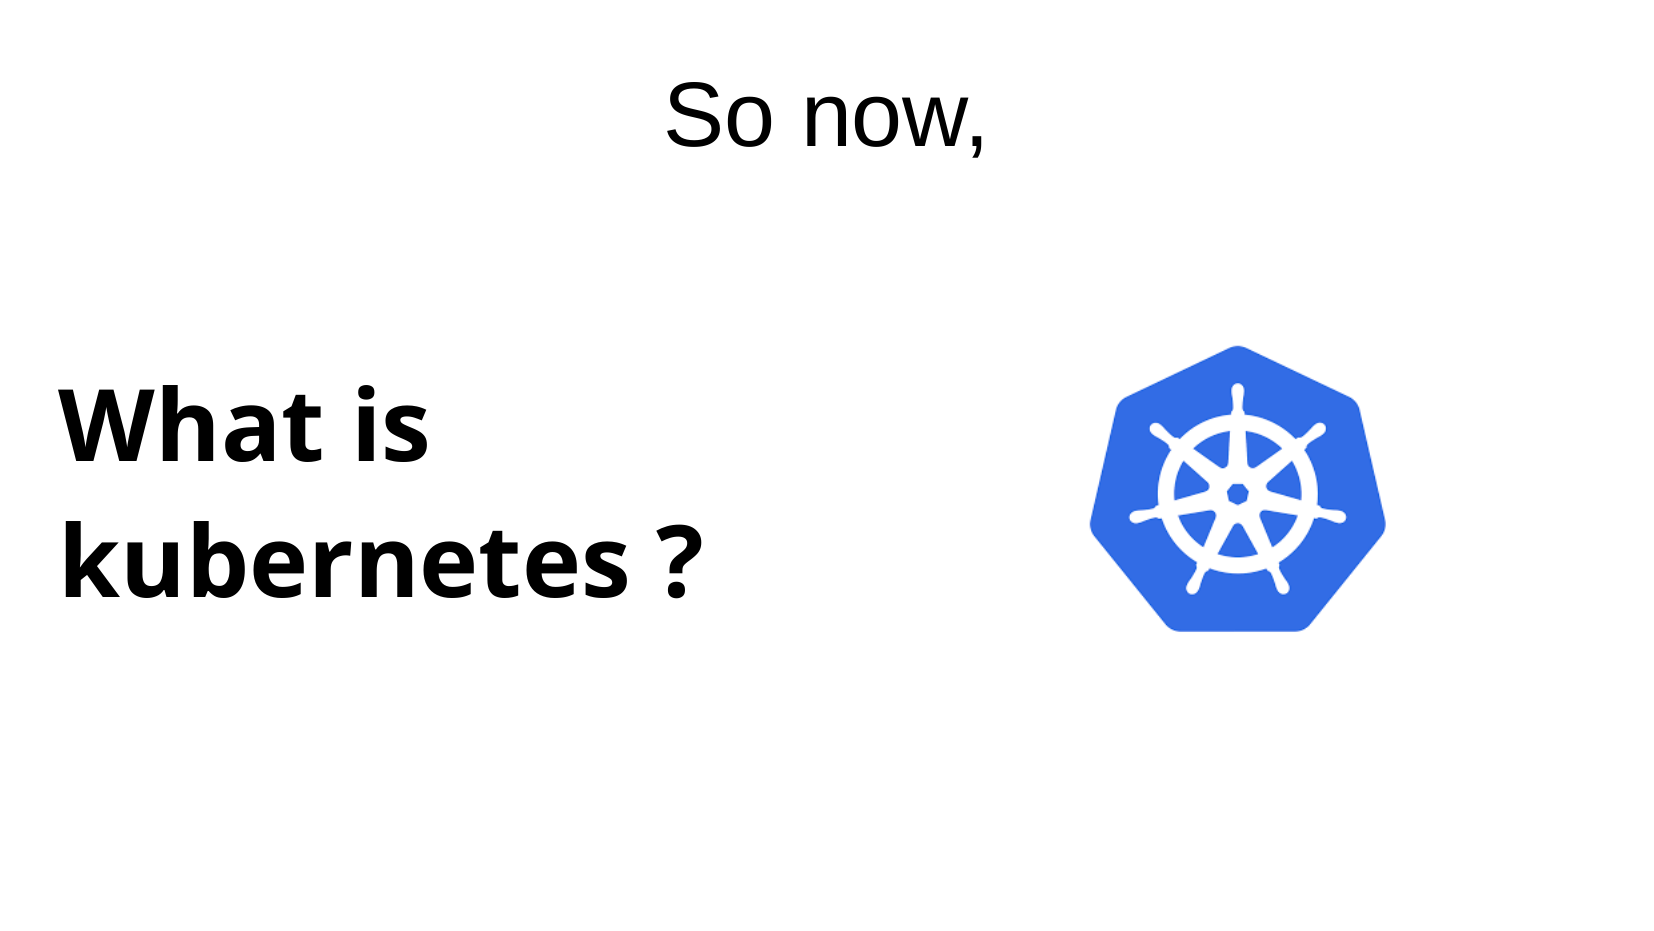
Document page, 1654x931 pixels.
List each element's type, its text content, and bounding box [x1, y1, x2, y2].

title So now, [82, 37, 1571, 193]
list What is kubernetes ? [59, 354, 1028, 674]
picture [1086, 342, 1390, 636]
